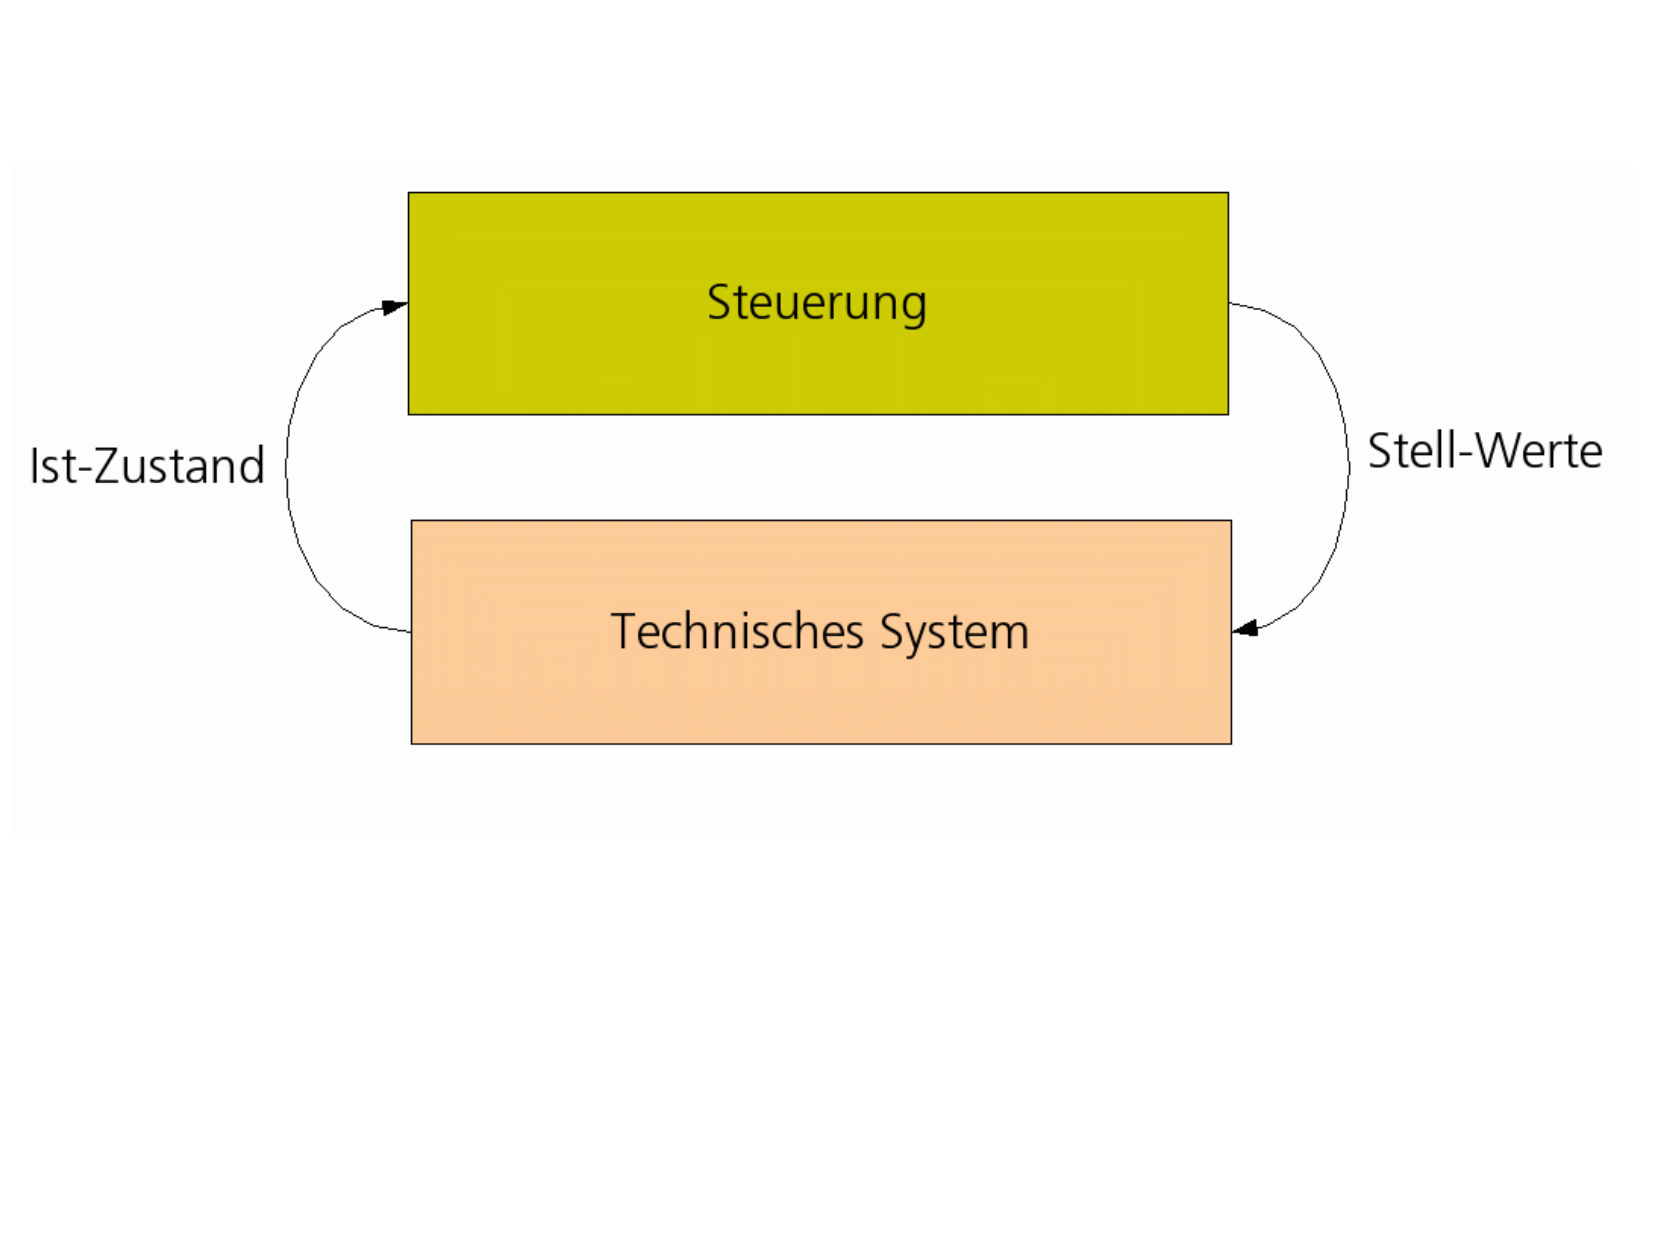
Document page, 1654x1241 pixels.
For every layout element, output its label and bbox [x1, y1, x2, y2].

picture [11, 166, 1634, 837]
